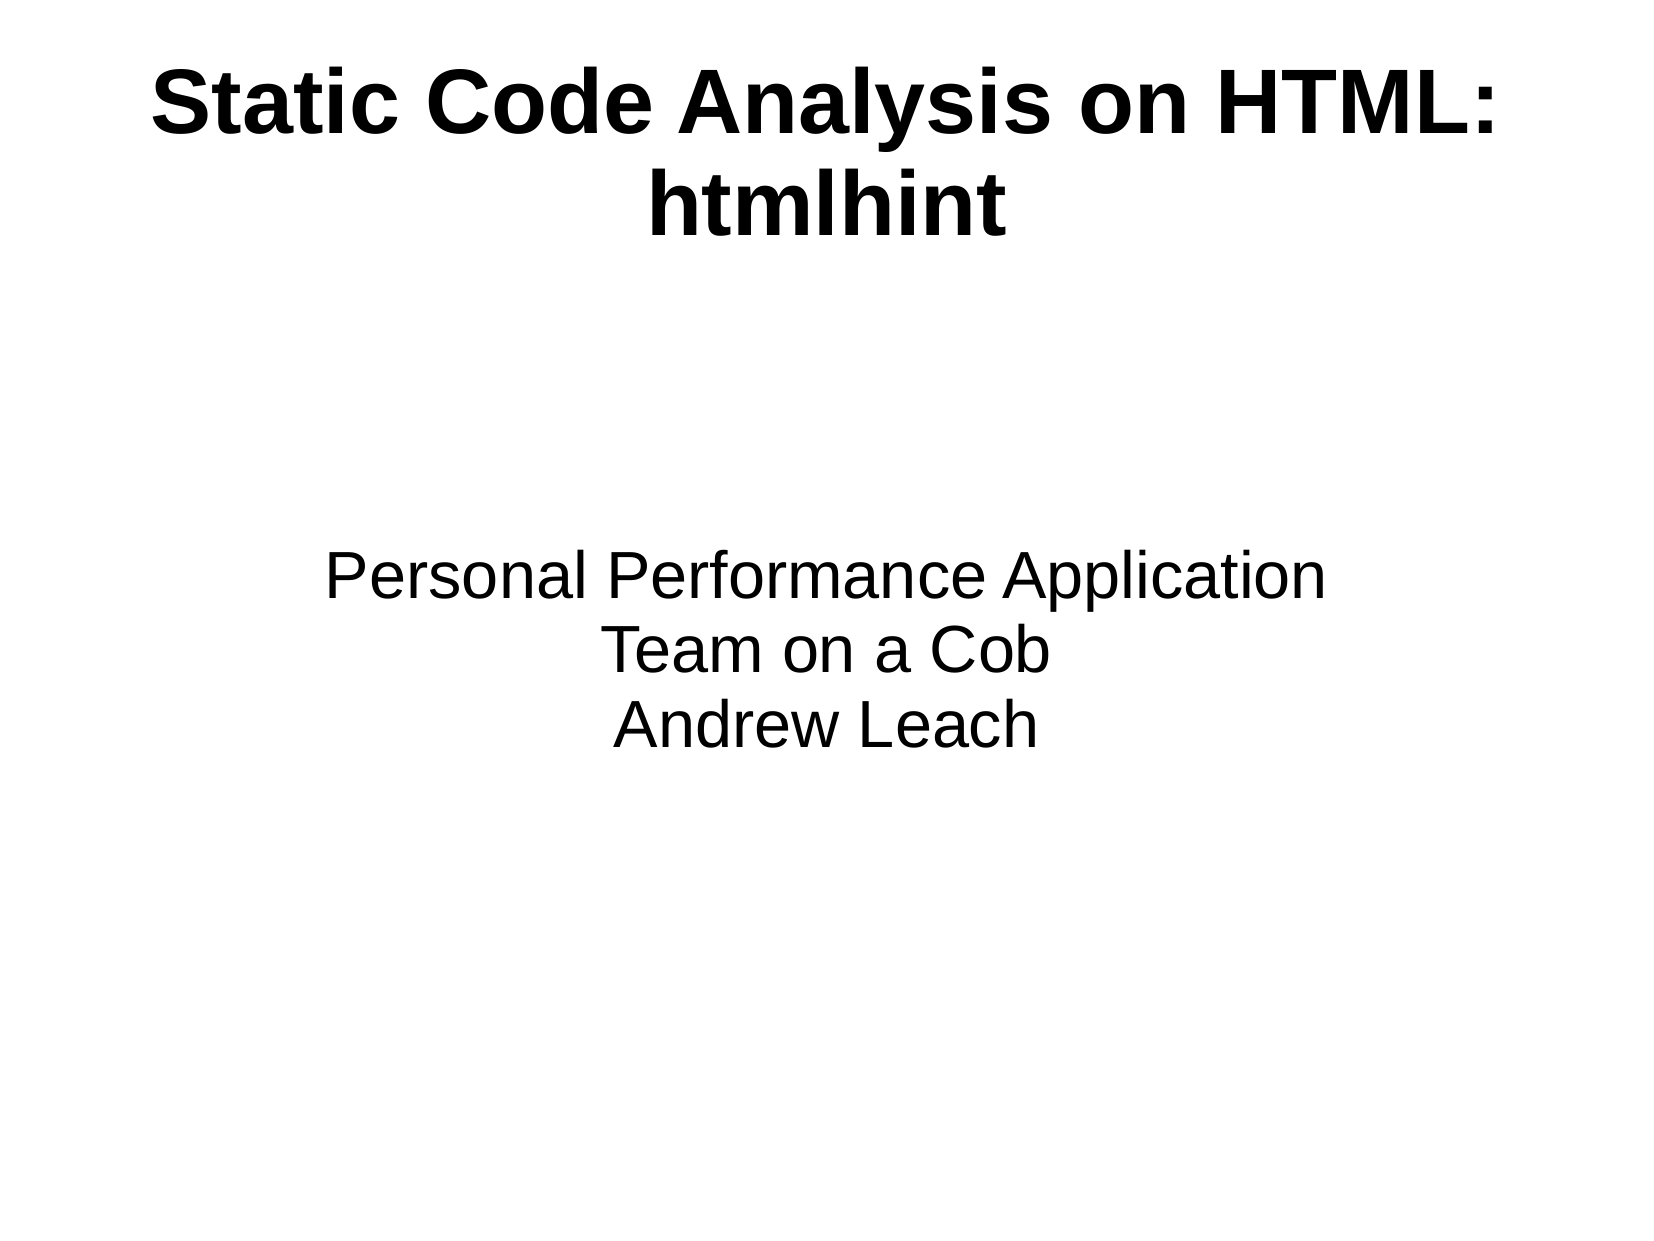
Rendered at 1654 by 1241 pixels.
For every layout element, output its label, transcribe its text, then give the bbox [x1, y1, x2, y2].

title Static Code Analysis on HTML: htmlhint [82, 49, 1571, 257]
subtitle Personal Performance Application Team on a Cob Andrew Leach [82, 290, 1571, 1010]
